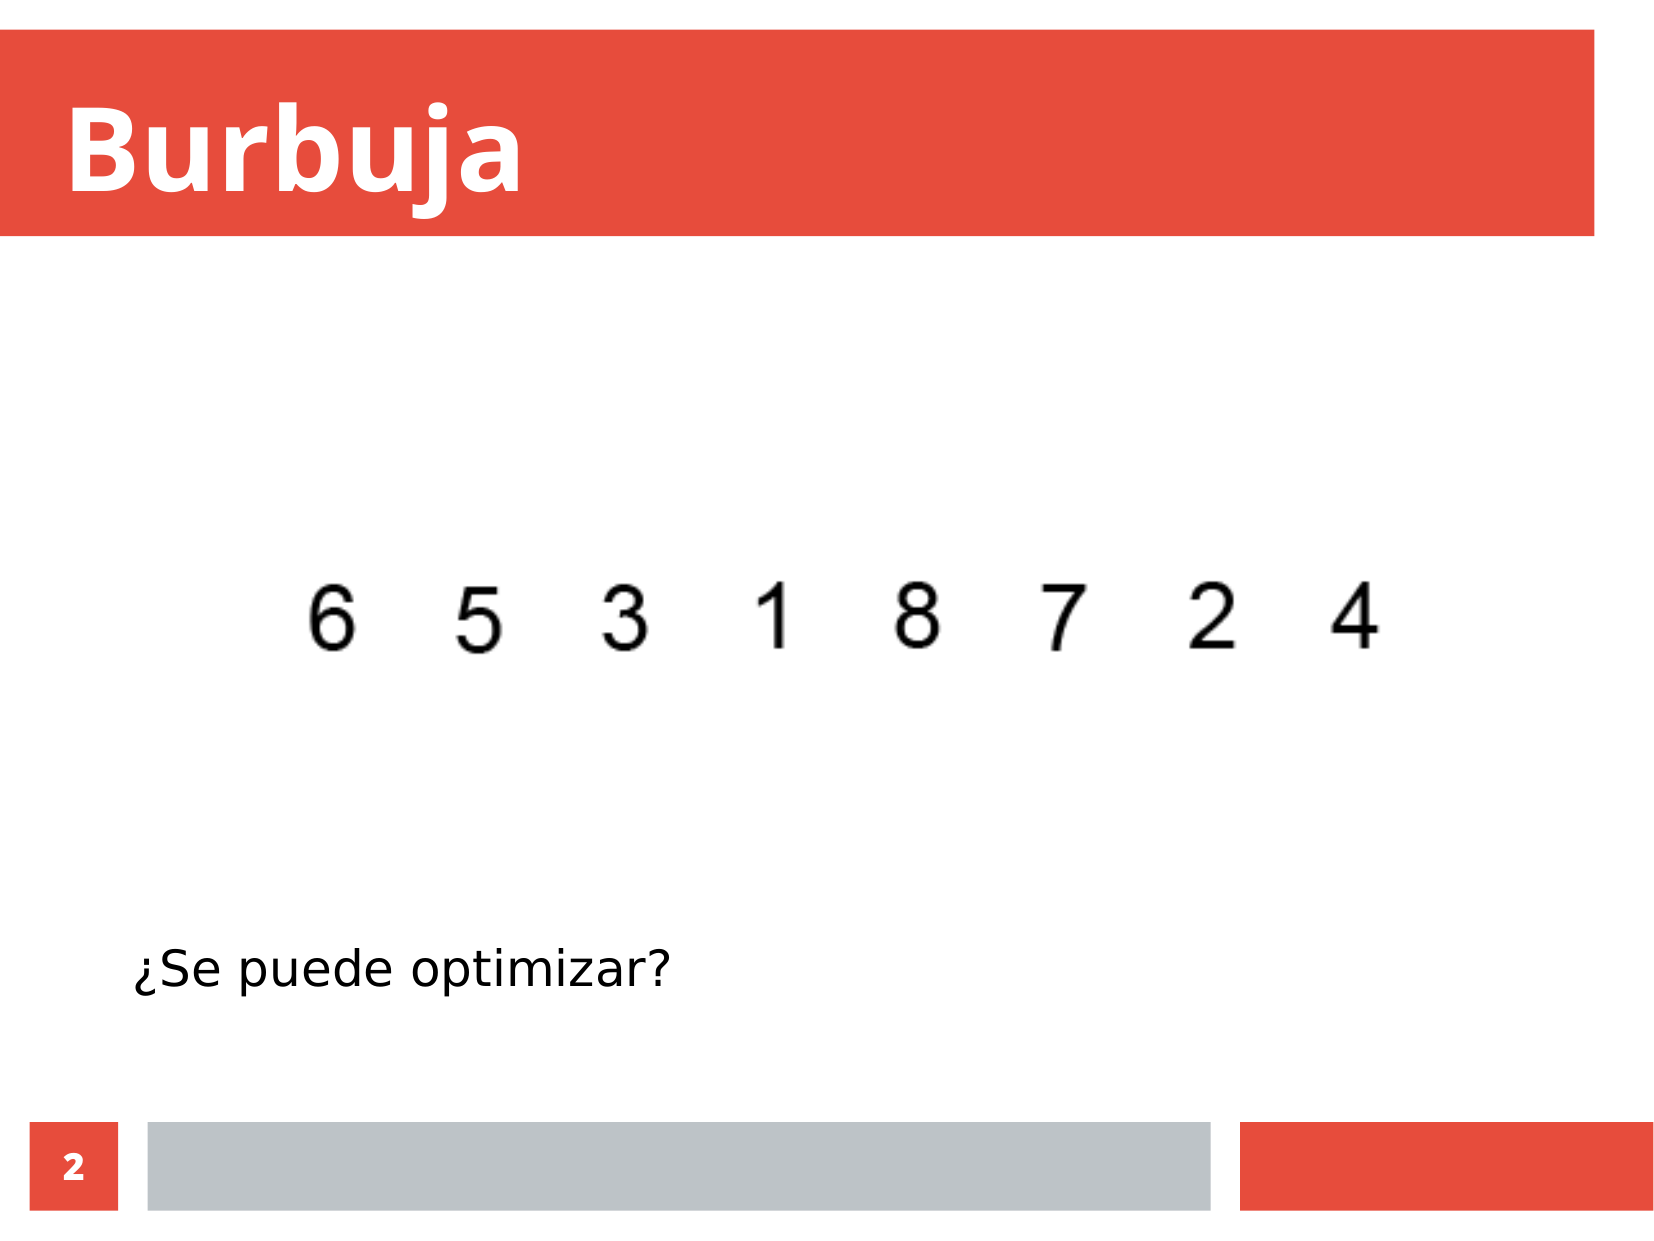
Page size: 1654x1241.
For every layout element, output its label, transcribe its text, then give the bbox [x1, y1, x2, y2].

text_box ¿Se puede optimizar? [118, 933, 688, 1007]
picture [200, 259, 1483, 1029]
text_box Burbuja [47, 59, 1583, 213]
